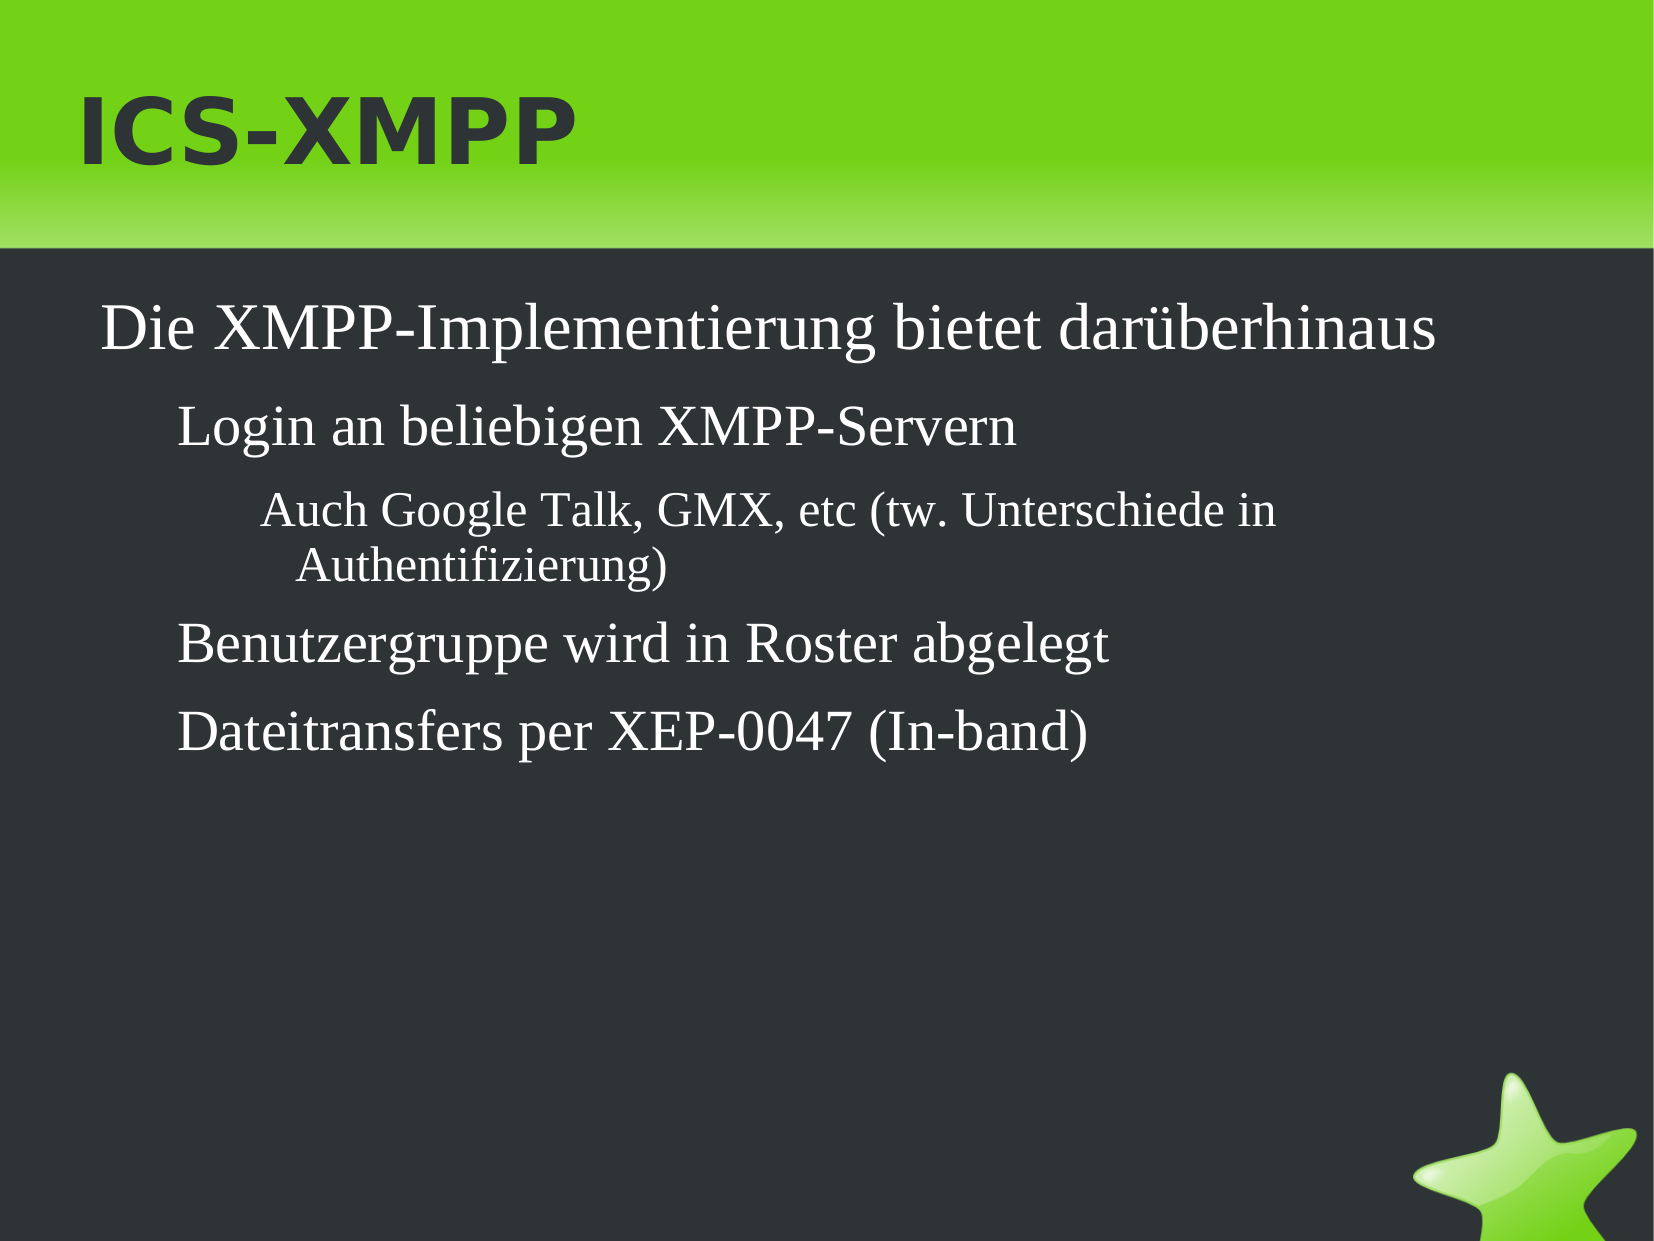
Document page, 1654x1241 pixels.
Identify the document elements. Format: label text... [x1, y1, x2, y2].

list Die XMPP-Implementierung bietet darüberhinaus Login an beliebigen XMPP-Servern Auch Google Talk, GMX, etc (tw. Unterschiede in Authentifizierung) Benutzergruppe wird in Roster abgelegt Dateitransfers per XEP-0047 (In-band) [82, 290, 1571, 1094]
title ICS-XMPP [76, 36, 1565, 229]
picture [0, 0, 1654, 1241]
